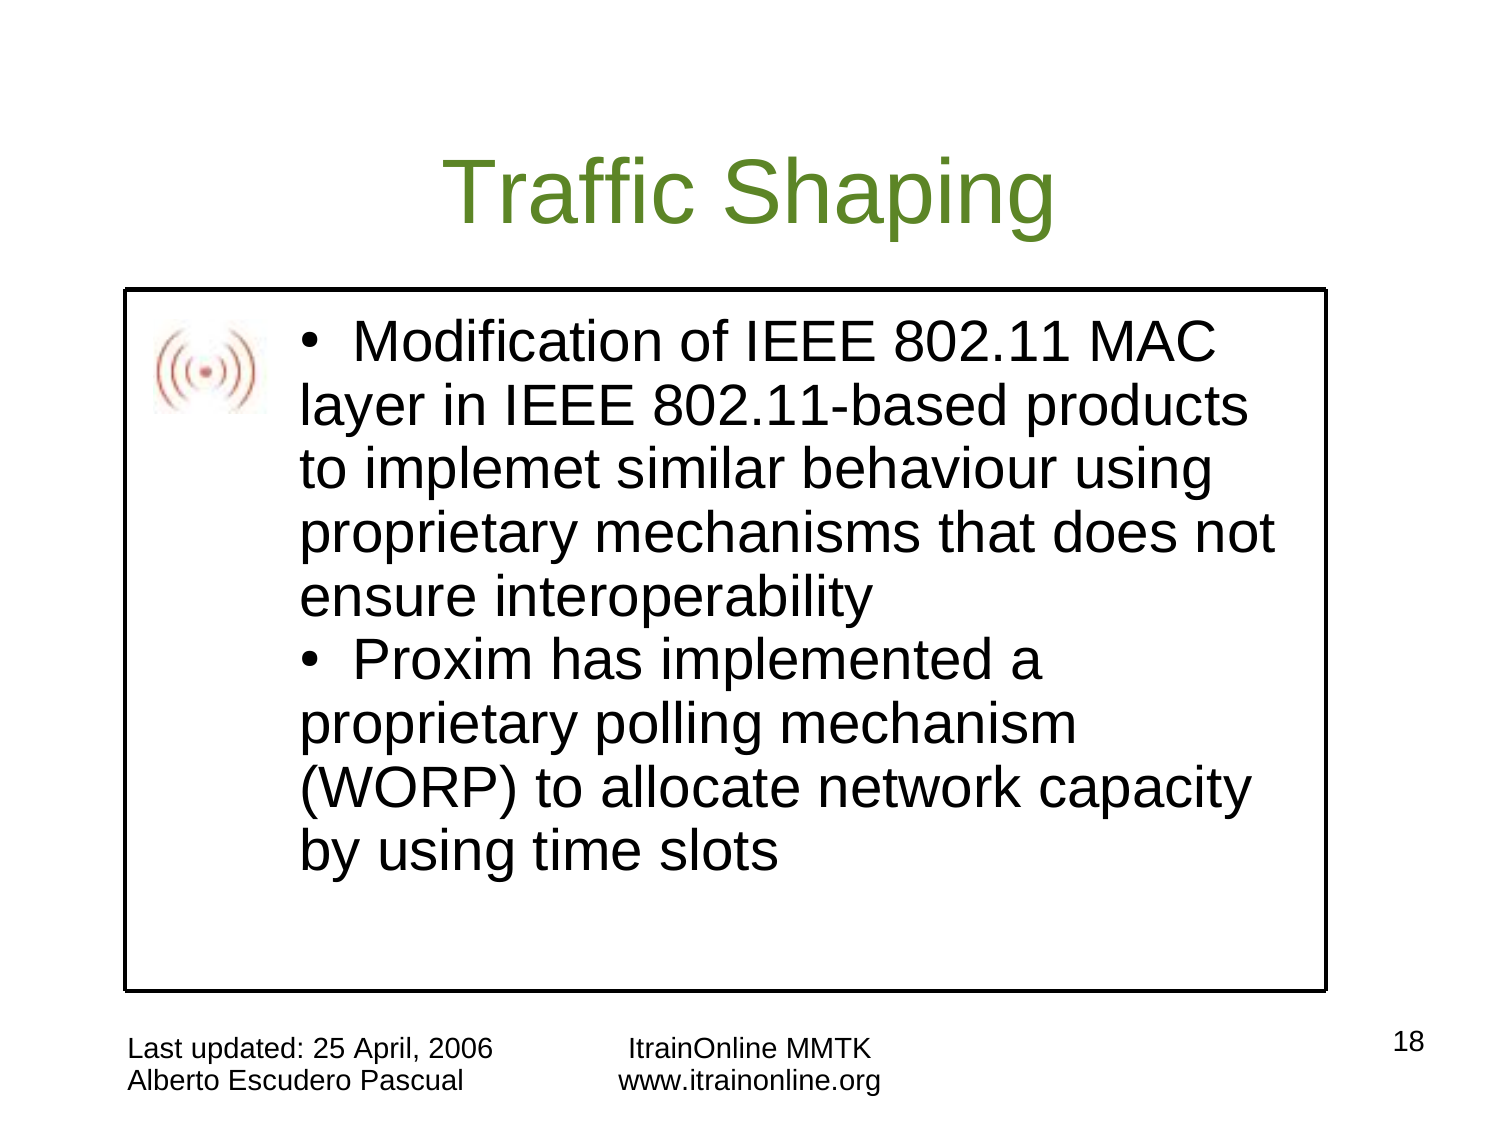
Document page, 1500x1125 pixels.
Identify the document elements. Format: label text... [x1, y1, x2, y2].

text_box Modification of IEEE 802.11 MAC layer in IEEE 802.11-based products to implemet similar behaviour using proprietary mechanisms that does not ensure interoperability Proxim has implemented a proprietary polling mechanism (WORP) to allocate network capacity by using time slots [284, 302, 1315, 955]
text_box Traffic Shaping [112, 100, 1388, 288]
picture [153, 319, 272, 414]
text_box [127, 292, 1324, 989]
